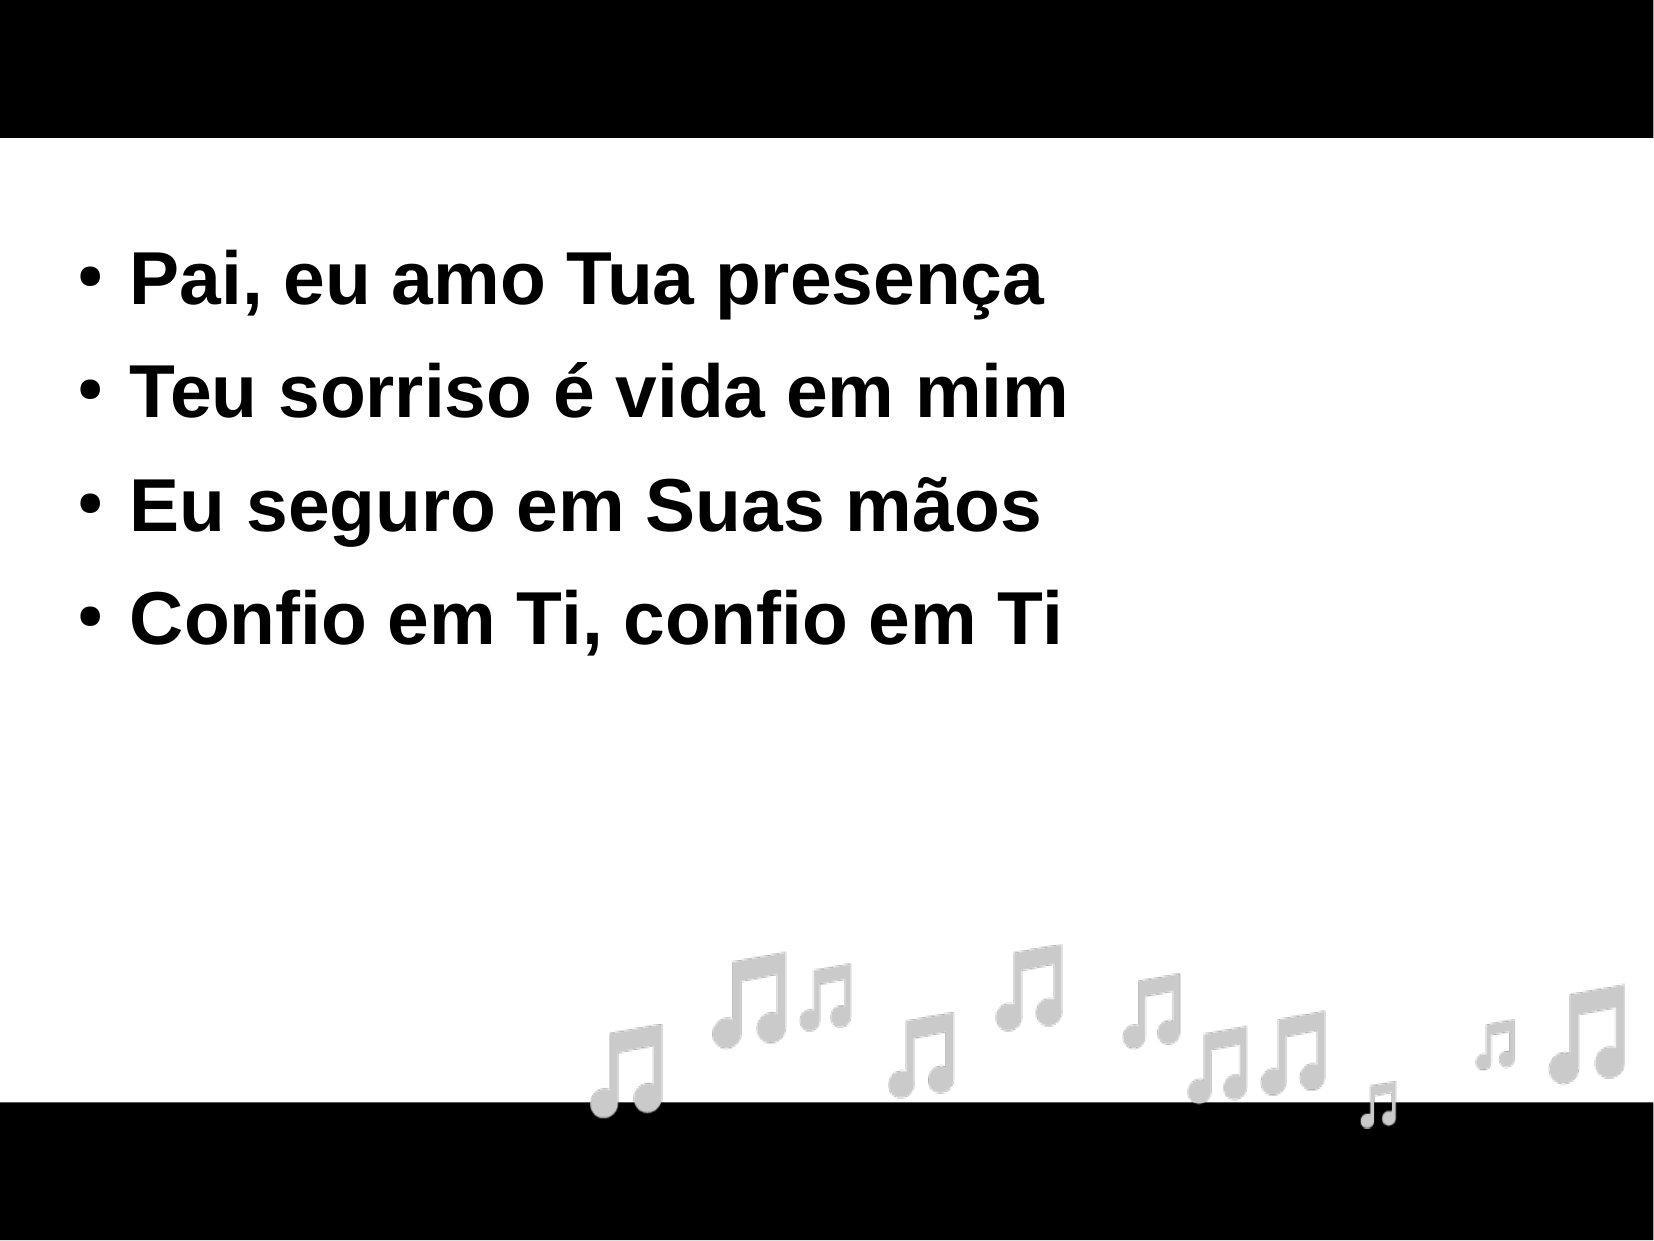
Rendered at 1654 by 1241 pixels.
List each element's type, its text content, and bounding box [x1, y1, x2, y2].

list Pai, eu amo Tua presença Teu sorriso é vida em mim Eu seguro em Suas mãos Confio em Ti, confio em Ti [59, 236, 1595, 1024]
